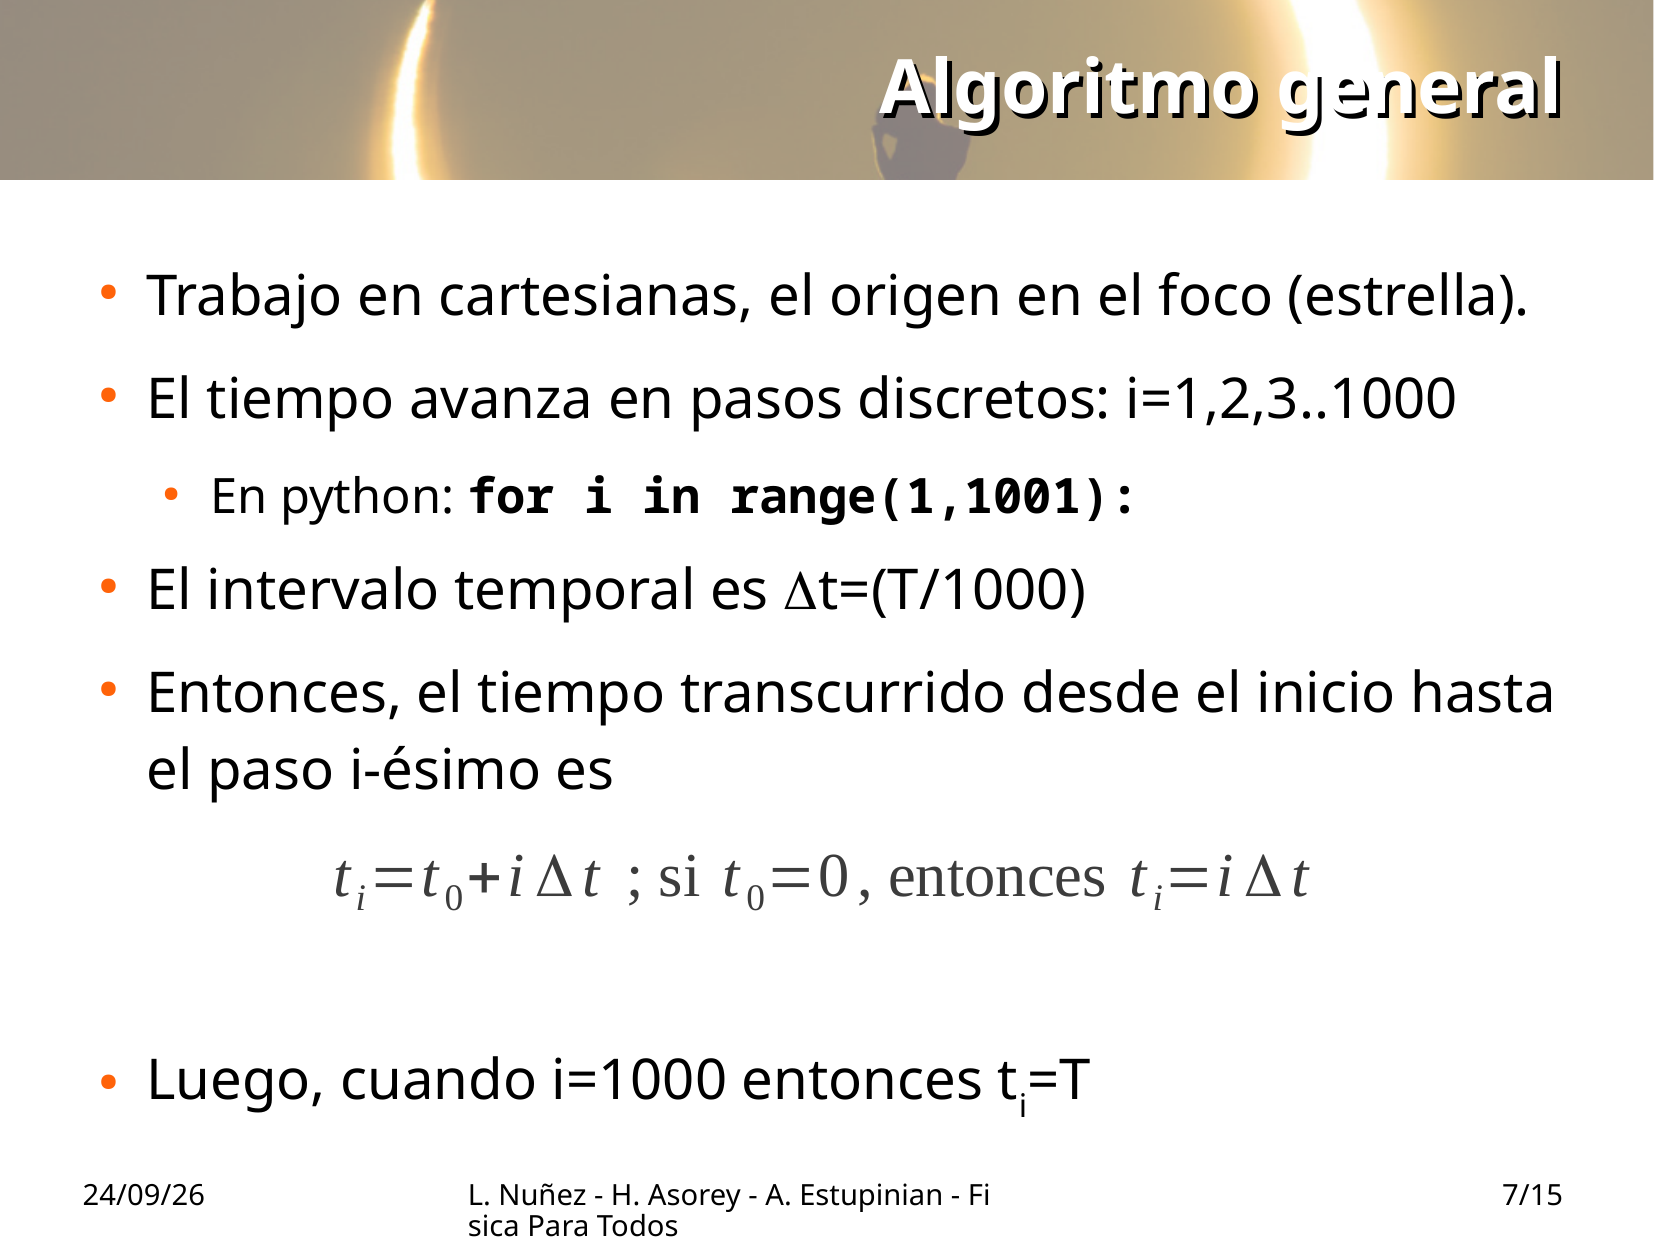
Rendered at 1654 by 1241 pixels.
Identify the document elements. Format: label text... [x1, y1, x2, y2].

title Algoritmo general [75, 19, 1564, 151]
list Trabajo en cartesianas, el origen en el foco (estrella). El tiempo avanza en pasos discretos: i=1,2,3..1000 En python: for i in range(1,1001): El intervalo temporal es Dt=(T/1000) Entonces, el tiempo transcurrido desde el inicio hasta el paso i-ésimo es Luego, cuando i=1000 entonces ti=T [82, 255, 1571, 1141]
chart [327, 840, 1321, 919]
picture [0, 0, 1654, 180]
